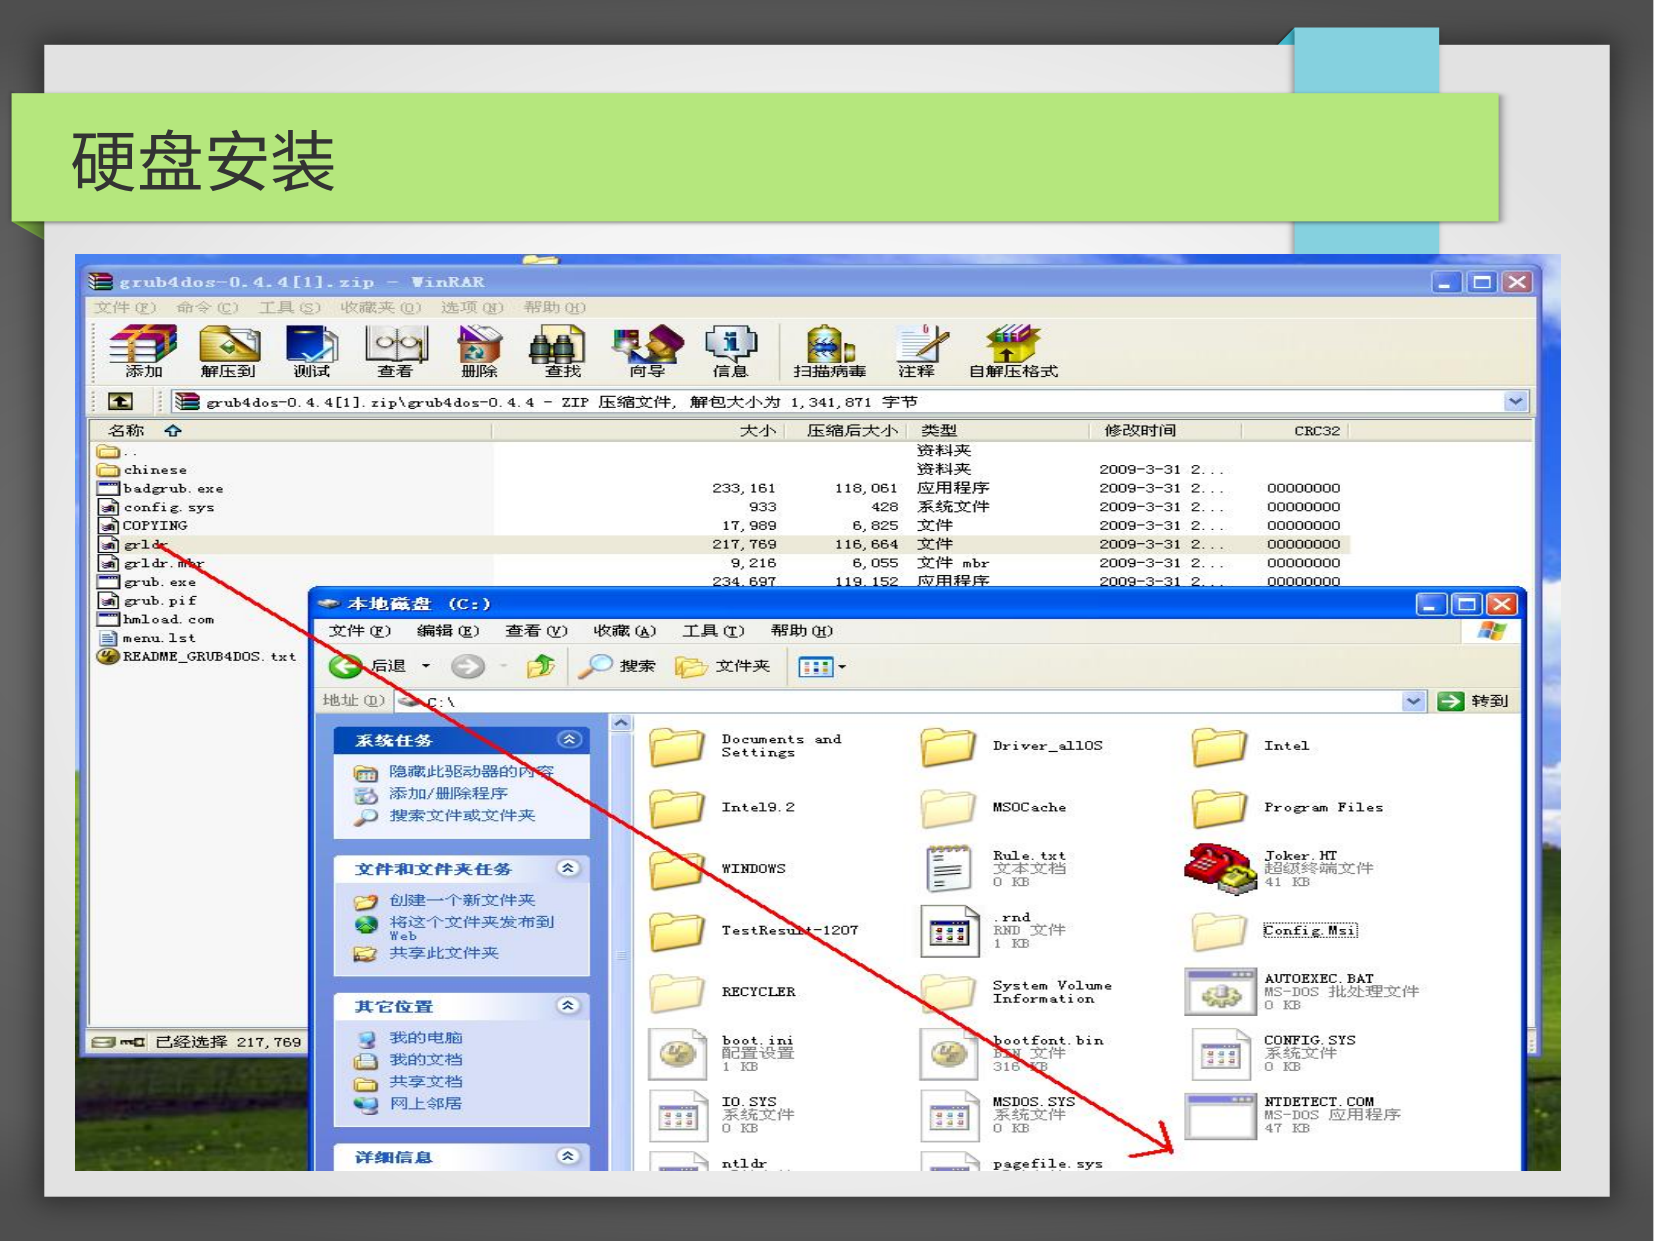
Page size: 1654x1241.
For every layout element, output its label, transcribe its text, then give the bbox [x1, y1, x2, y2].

title 硬盘安装 [70, 106, 1229, 213]
picture [0, 0, 1654, 1241]
